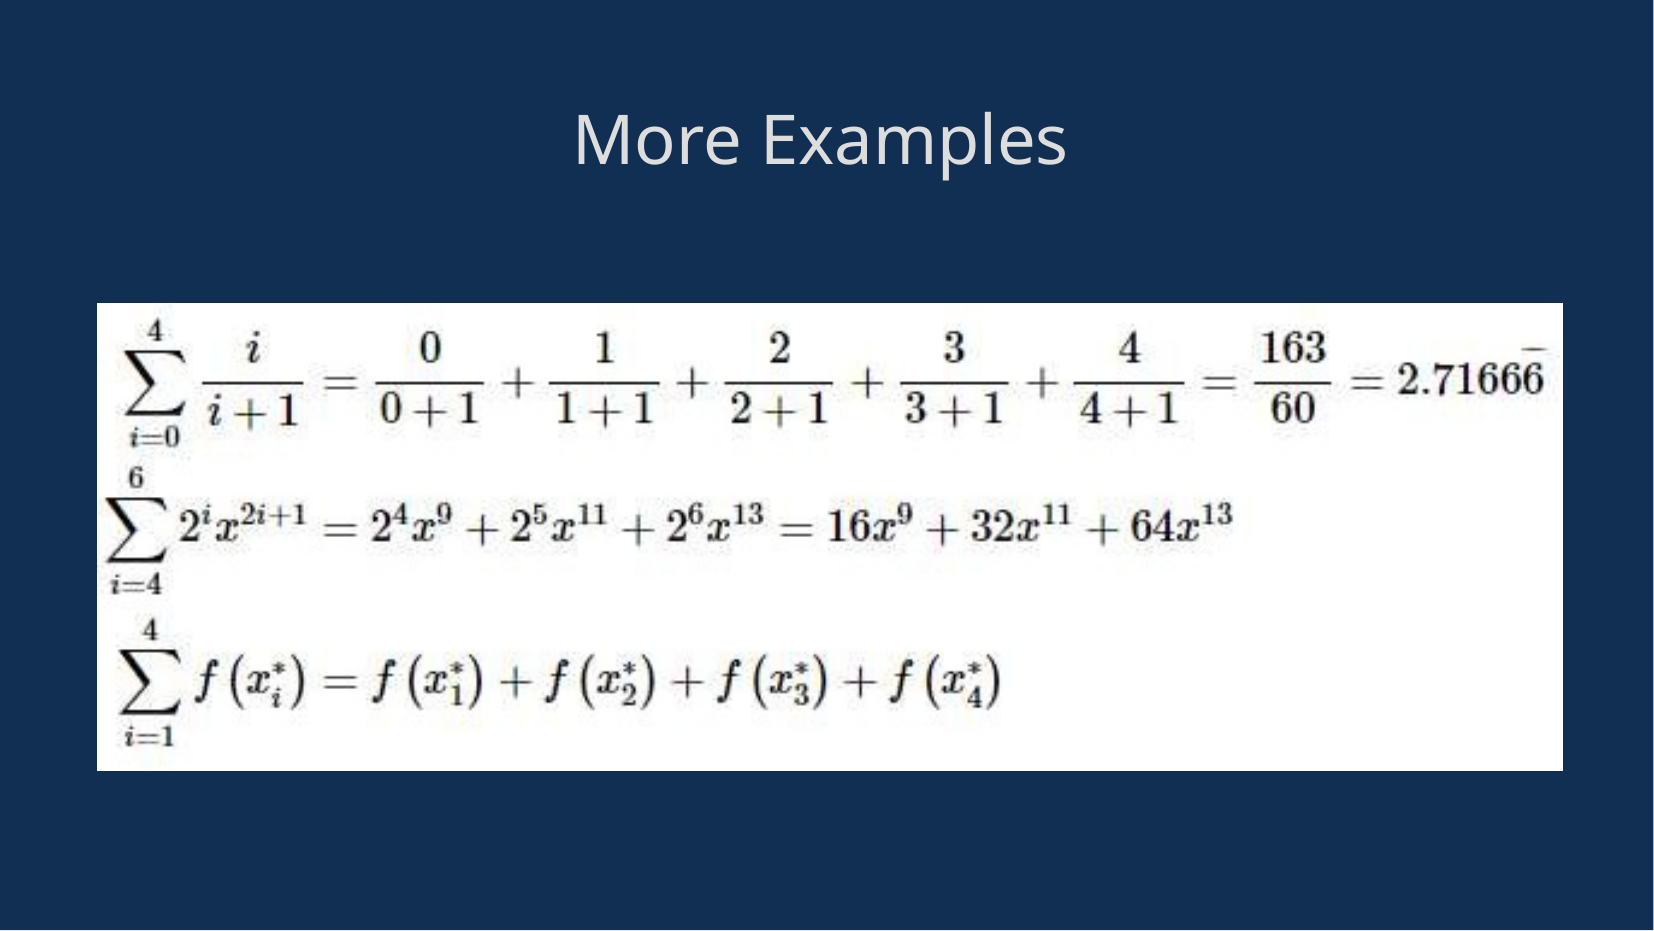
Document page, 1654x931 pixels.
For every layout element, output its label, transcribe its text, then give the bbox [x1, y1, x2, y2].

picture [97, 303, 1563, 771]
title More Examples [97, 56, 1563, 220]
